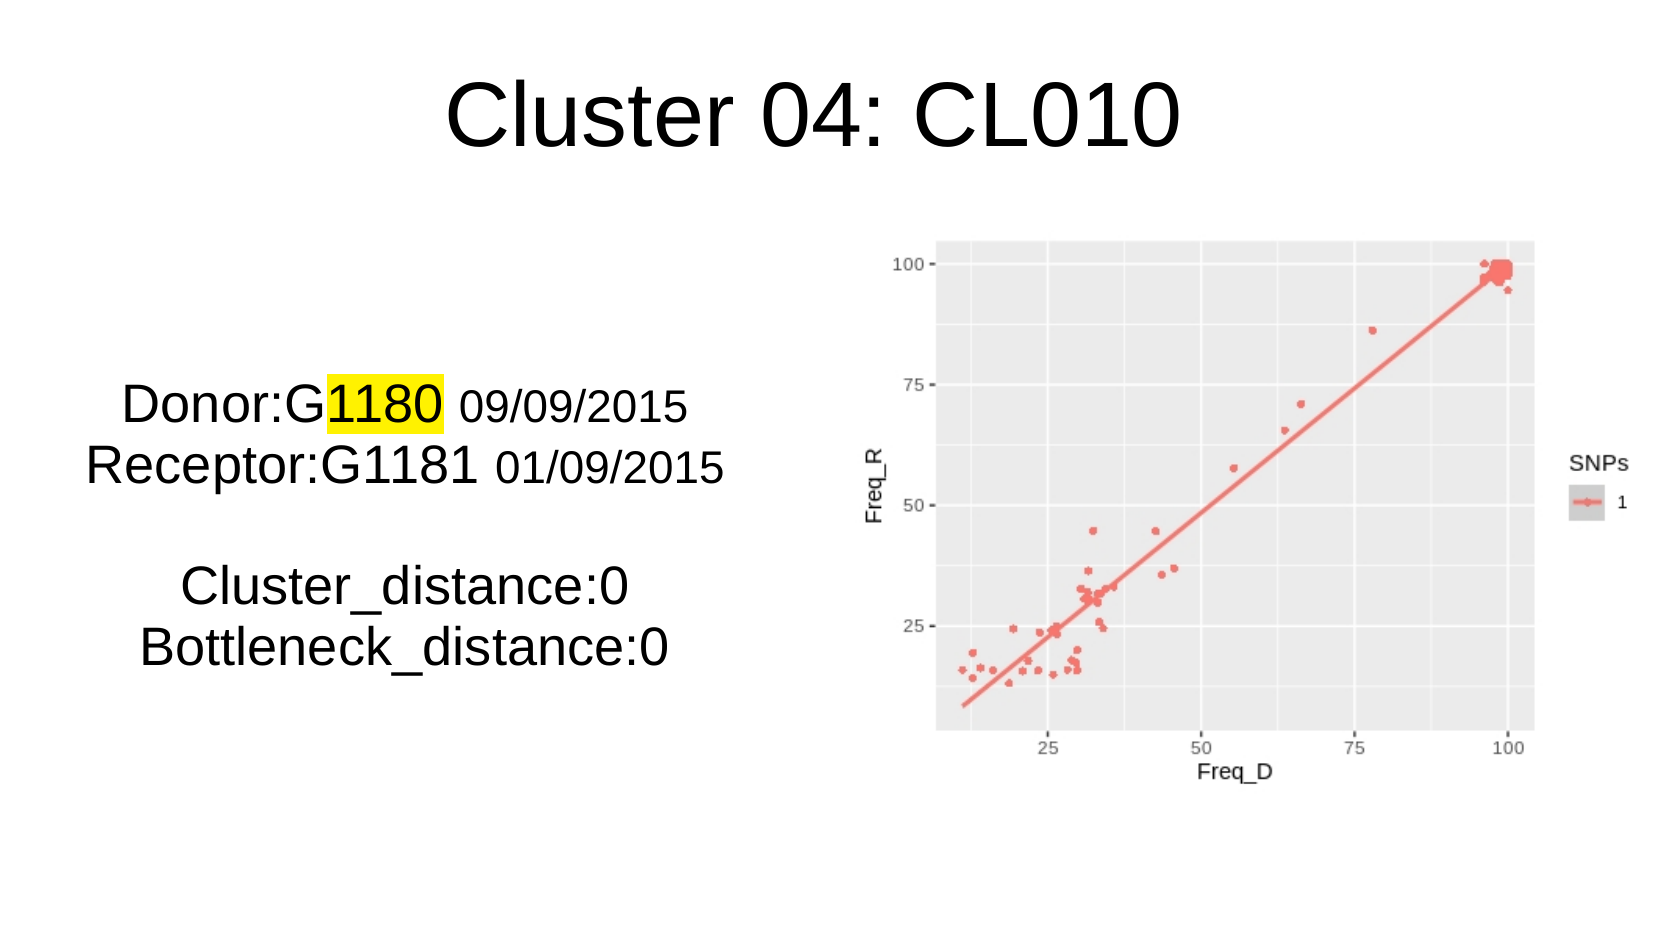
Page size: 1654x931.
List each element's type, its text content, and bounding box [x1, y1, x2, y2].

picture [855, 230, 1652, 796]
text_box Donor:G1180 09/09/2015 Receptor:G1181 01/09/2015 Cluster_distance:0 Bottleneck_distance:0 [30, 255, 781, 796]
title Cluster 04: CL010 [82, 37, 1571, 193]
